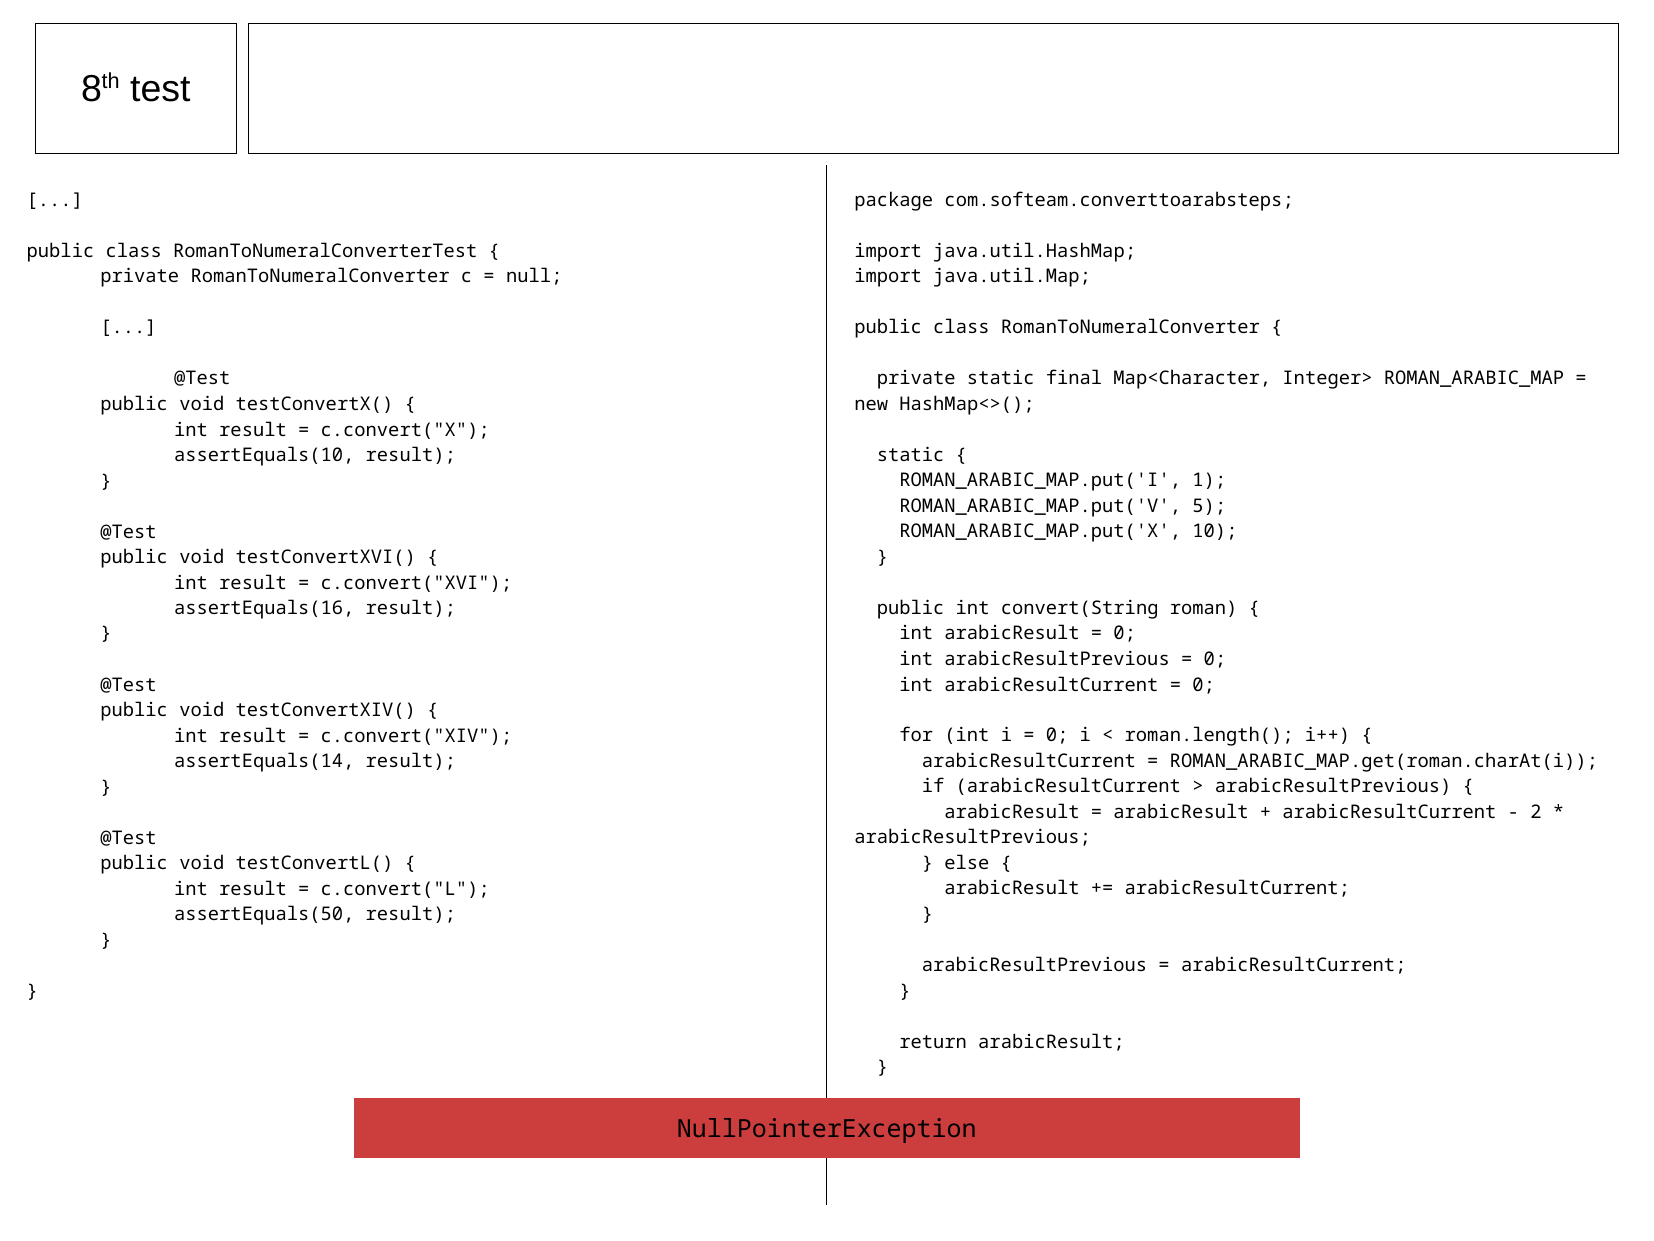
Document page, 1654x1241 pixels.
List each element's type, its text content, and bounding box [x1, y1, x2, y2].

text_box 8th test [35, 23, 237, 154]
text_box package com.softeam.converttoarabsteps; import java.util.HashMap; import java.util.Map; public class RomanToNumeralConverter { private static final Map<Character, Integer> ROMAN_ARABIC_MAP = new HashMap<>(); static { ROMAN_ARABIC_MAP.put('I', 1); ROMAN_ARABIC_MAP.put('V', 5); ROMAN_ARABIC_MAP.put('X', 10); } public int convert(String roman) { int arabicResult = 0; int arabicResultPrevious = 0; int arabicResultCurrent = 0; for (int i = 0; i < roman.length(); i++) { arabicResultCurrent = ROMAN_ARABIC_MAP.get(roman.charAt(i)); if (arabicResultCurrent > arabicResultPrevious) { arabicResult = arabicResult + arabicResultCurrent - 2 * arabicResultPrevious; } else { arabicResult += arabicResultCurrent; } arabicResultPrevious = arabicResultCurrent; } return arabicResult; } } [839, 178, 1620, 1075]
text_box [...] public class RomanToNumeralConverterTest { private RomanToNumeralConverter c = null; [...] @Test public void testConvertX() { int result = c.convert("X"); assertEquals(10, result); } @Test public void testConvertXVI() { int result = c.convert("XVI"); assertEquals(16, result); } @Test public void testConvertXIV() { int result = c.convert("XIV"); assertEquals(14, result); } @Test public void testConvertL() { int result = c.convert("L"); assertEquals(50, result); } } [11, 178, 792, 1119]
text_box NullPointerException [354, 1098, 1300, 1158]
